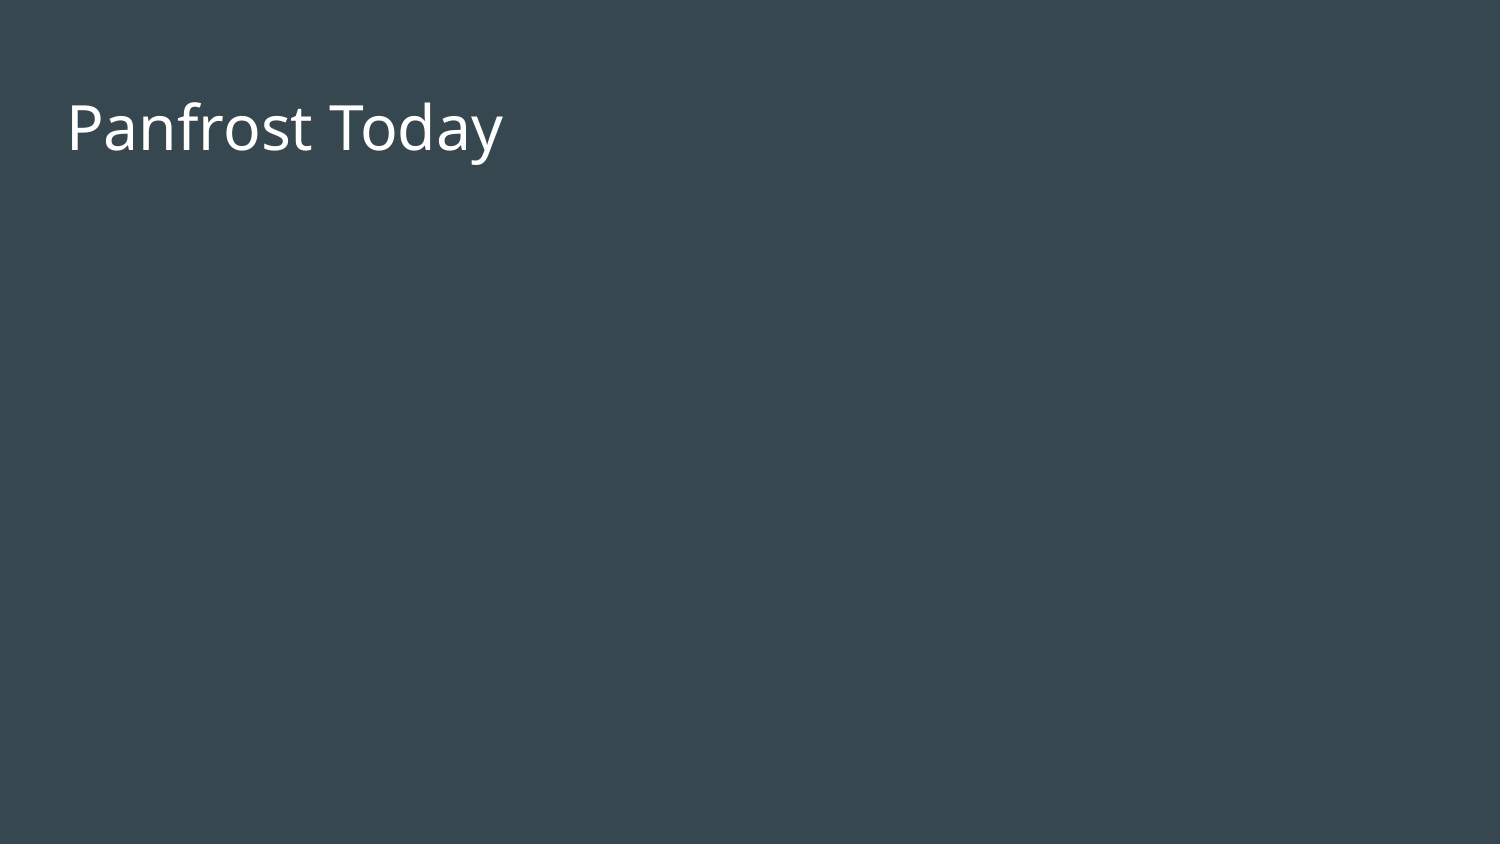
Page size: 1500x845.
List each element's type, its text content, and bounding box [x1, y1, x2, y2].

title Panfrost Today [51, 72, 1449, 167]
